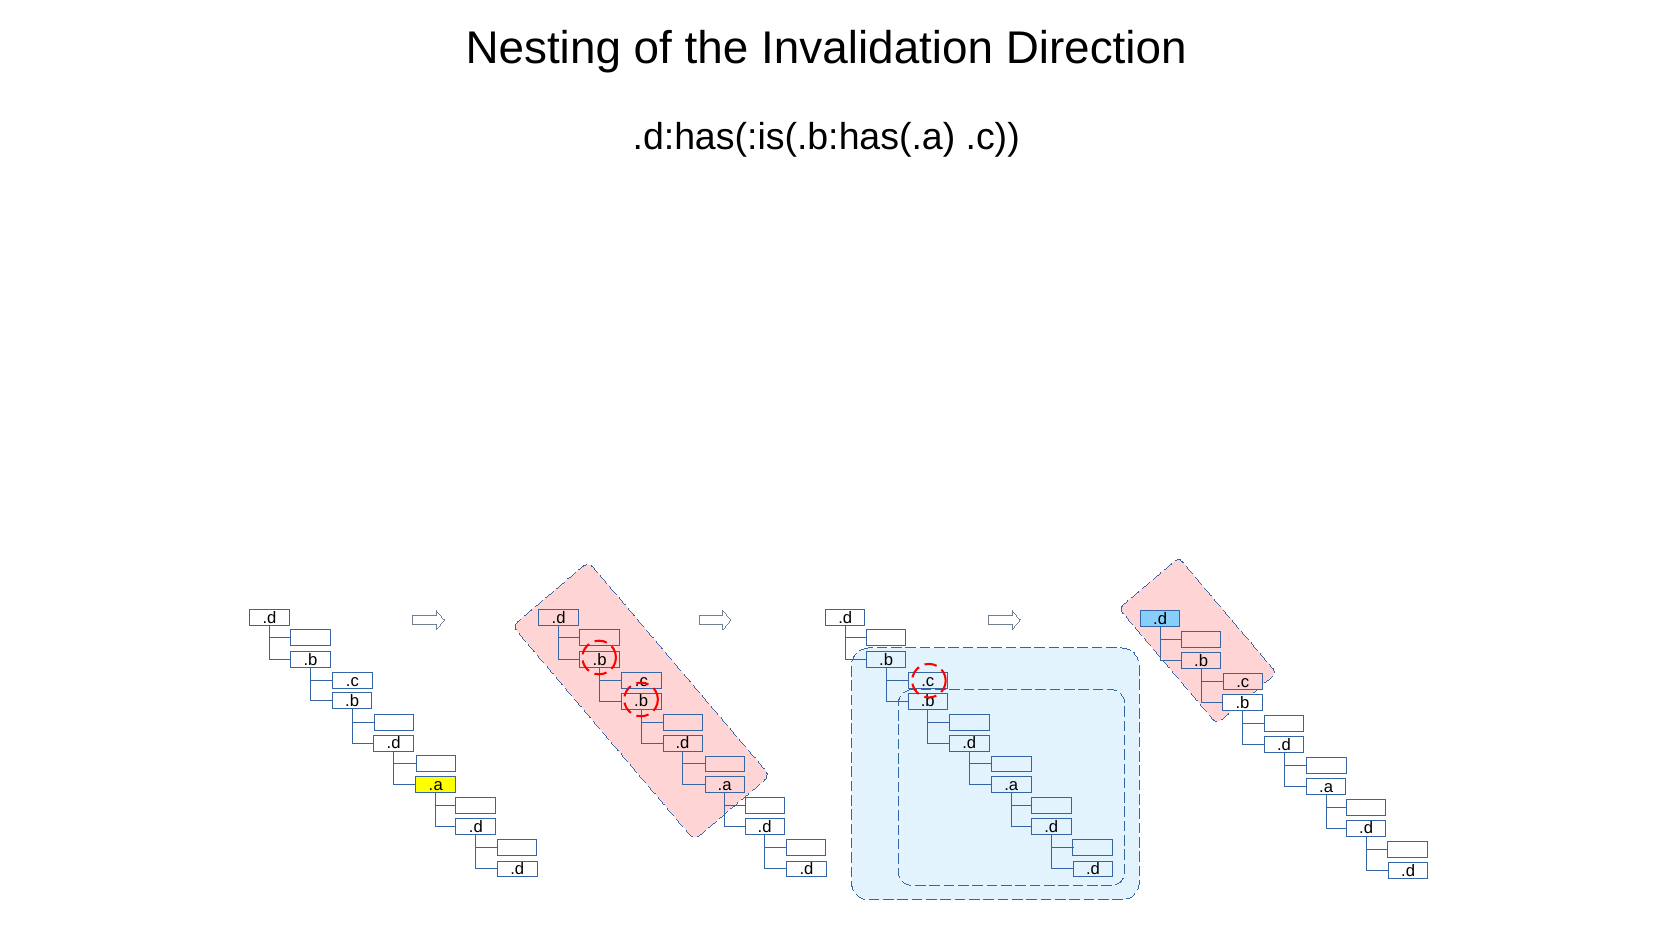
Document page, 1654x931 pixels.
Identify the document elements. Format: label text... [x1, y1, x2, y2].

text_box [416, 755, 456, 772]
text_box [412, 610, 445, 630]
text_box .a [705, 776, 745, 793]
text_box .d [786, 861, 827, 877]
text_box [866, 629, 906, 646]
text_box [1306, 757, 1347, 774]
text_box .b [332, 692, 372, 709]
text_box .c [908, 672, 914, 689]
text_box .b [655, 693, 662, 710]
text_box .d [1031, 818, 1072, 835]
text_box [374, 714, 414, 731]
text_box [455, 797, 496, 814]
text_box .c [1223, 673, 1263, 690]
text_box .a [1306, 778, 1346, 795]
text_box [1264, 715, 1304, 732]
text_box .b [1222, 694, 1263, 711]
text_box [290, 629, 331, 646]
text_box [988, 610, 1021, 630]
text_box .b [1181, 652, 1221, 669]
text_box .d [249, 609, 290, 626]
text_box .c [332, 672, 373, 689]
text_box .d [1264, 736, 1304, 753]
text_box [786, 839, 826, 856]
text_box [1387, 841, 1428, 858]
text_box .a [991, 776, 1032, 793]
text_box .a [415, 776, 456, 793]
text_box .d [497, 861, 538, 877]
text_box [1121, 559, 1275, 685]
text_box .d [455, 818, 496, 835]
text_box [1163, 661, 1232, 722]
text_box Nesting of the Invalidation Direction .d:has(:is(.b:has(.a) .c)) [0, 15, 1654, 166]
text_box .d [1140, 610, 1180, 627]
text_box [1202, 682, 1257, 702]
text_box .d [663, 735, 703, 752]
text_box .b [866, 651, 906, 668]
text_box .d [825, 609, 865, 626]
text_box .b [621, 693, 627, 710]
text_box [699, 610, 731, 630]
text_box .b [613, 651, 620, 668]
text_box [515, 564, 785, 837]
text_box .d [1388, 862, 1428, 879]
text_box [497, 839, 537, 856]
text_box .b [908, 693, 948, 710]
text_box .c [621, 672, 662, 689]
text_box .d [949, 735, 990, 752]
text_box .d [1073, 861, 1113, 877]
text_box .b [290, 651, 331, 668]
text_box .d [538, 609, 579, 626]
text_box [725, 806, 735, 814]
text_box [851, 647, 1140, 900]
text_box [1346, 799, 1386, 816]
text_box .d [745, 818, 785, 835]
text_box .d [373, 735, 414, 752]
text_box .c [944, 672, 948, 689]
text_box .b [579, 651, 585, 668]
text_box .d [1346, 820, 1386, 837]
